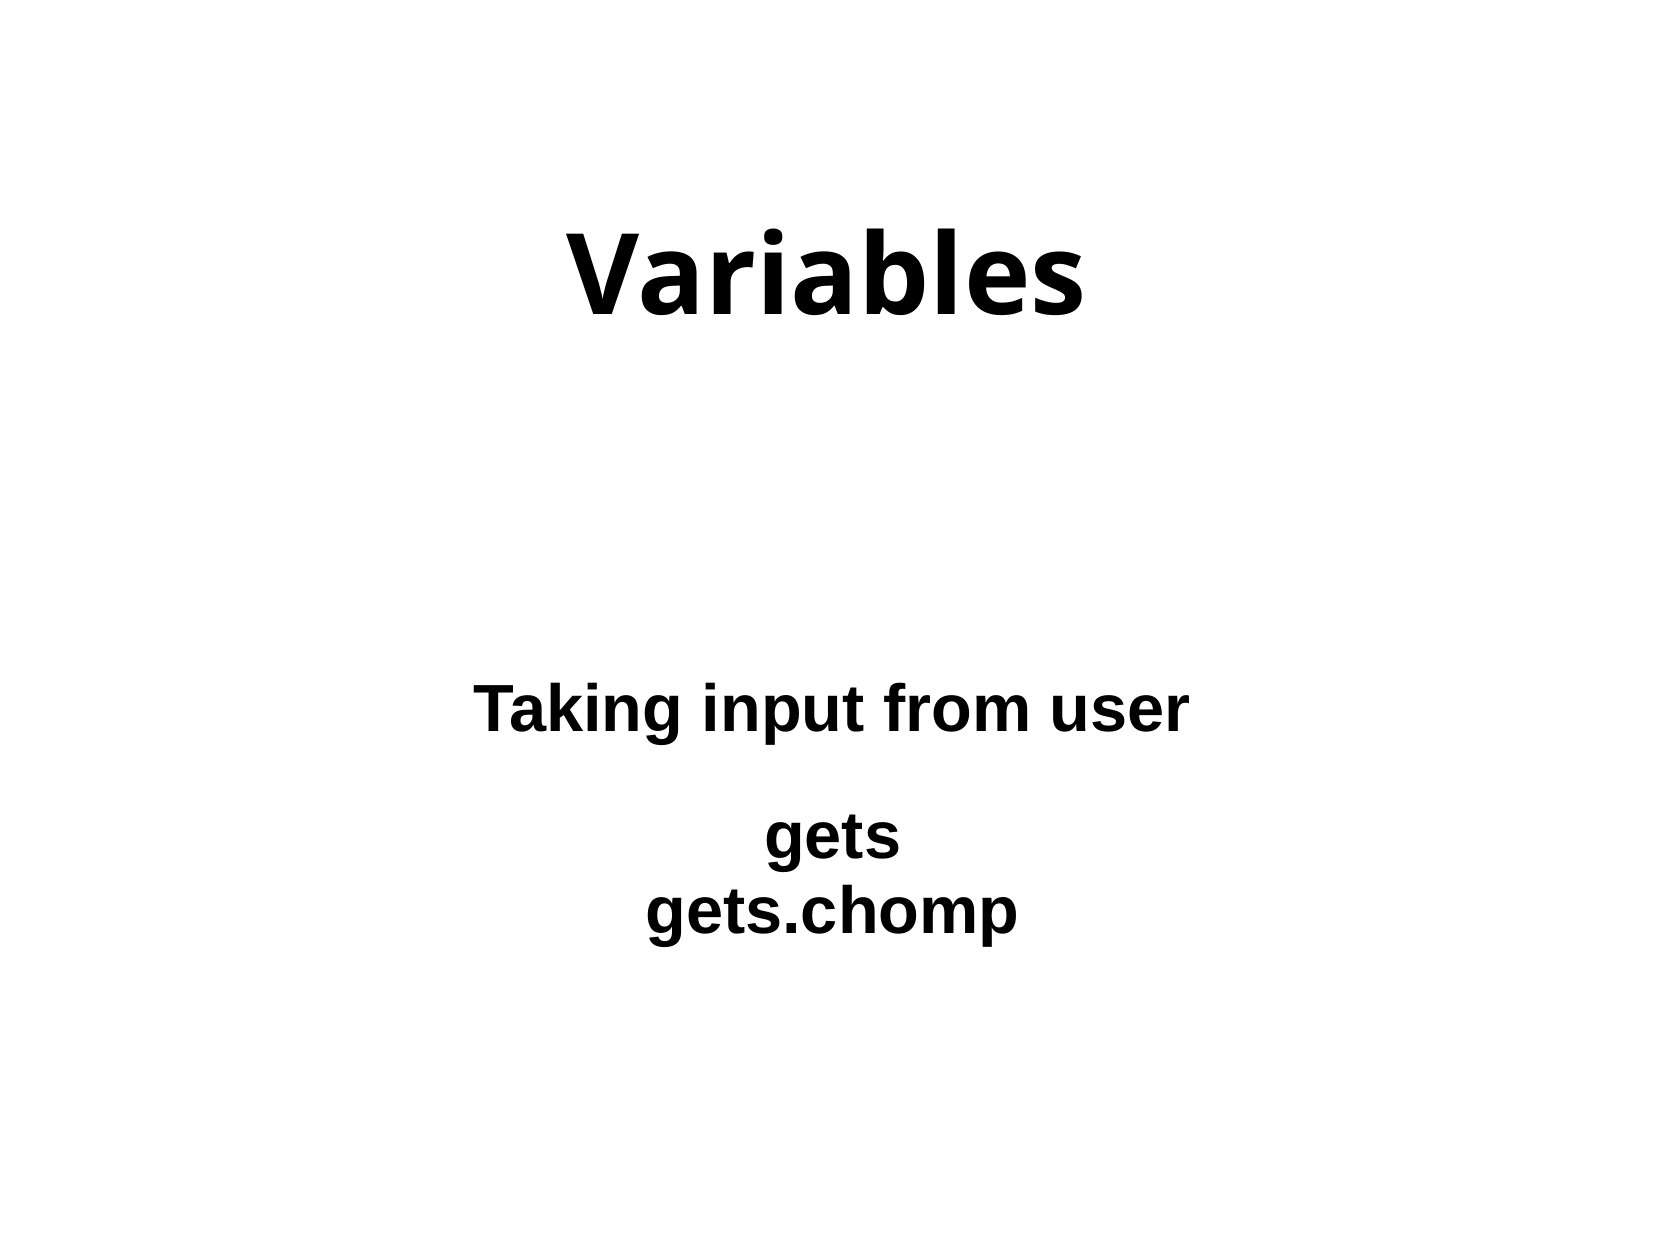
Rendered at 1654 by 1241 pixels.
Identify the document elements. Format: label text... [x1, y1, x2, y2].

subtitle Taking input from user gets gets.chomp [88, 449, 1577, 1169]
title Variables [82, 167, 1571, 375]
